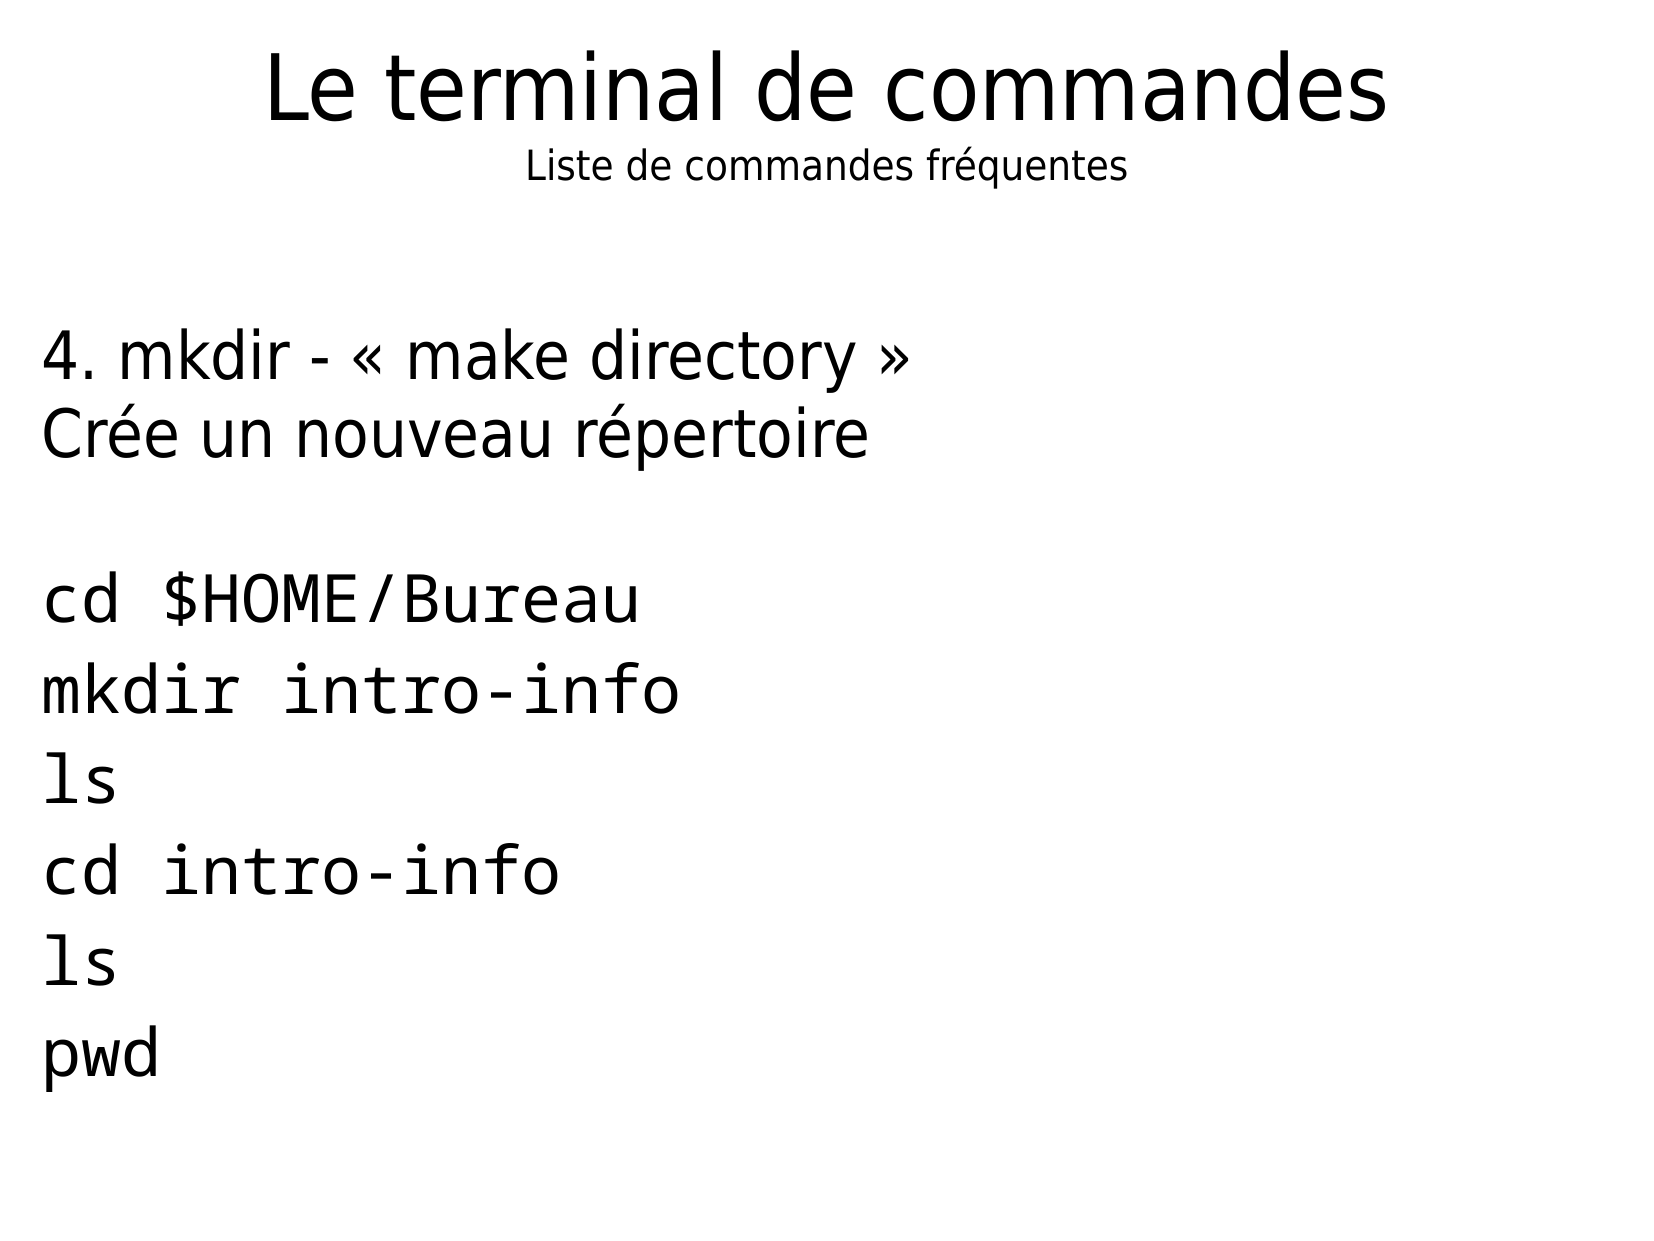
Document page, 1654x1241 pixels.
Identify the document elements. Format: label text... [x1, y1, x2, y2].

title Le terminal de commandes Liste de commandes fréquentes [41, 12, 1613, 214]
title 4. mkdir - « make directory » Crée un nouveau répertoire cd $HOME/Bureau mkdir intro-info ls cd intro-info ls pwd [41, 240, 1613, 1201]
